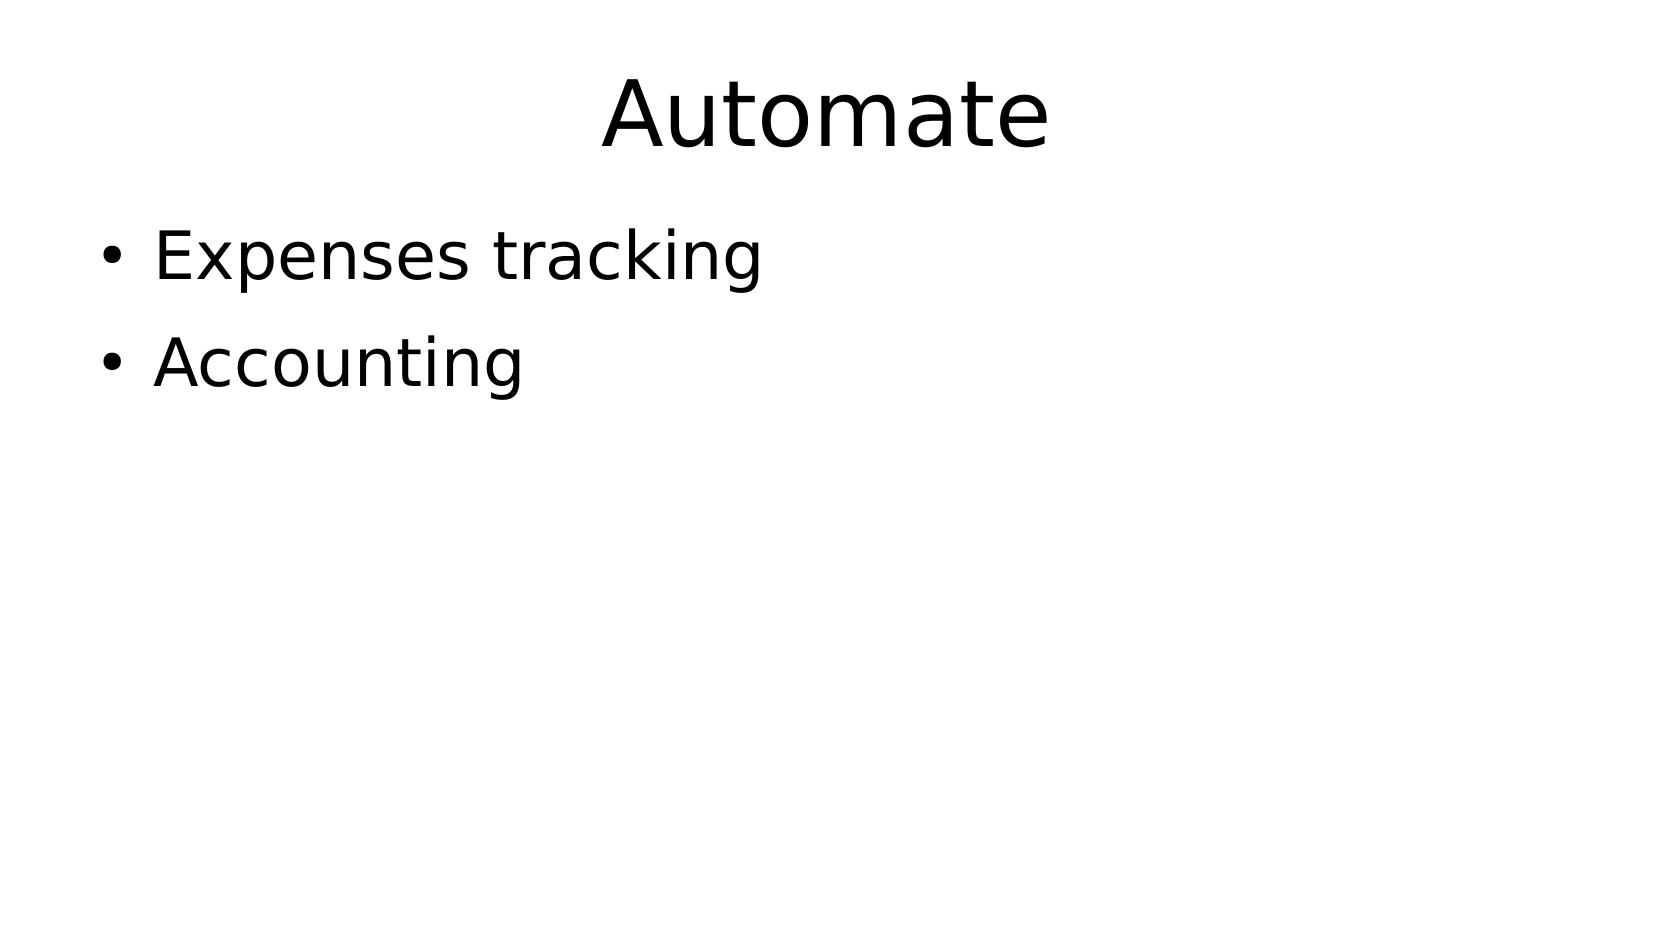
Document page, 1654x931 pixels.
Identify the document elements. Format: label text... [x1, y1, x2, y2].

list Expenses tracking Accounting [82, 217, 1571, 758]
title Automate [82, 37, 1571, 193]
